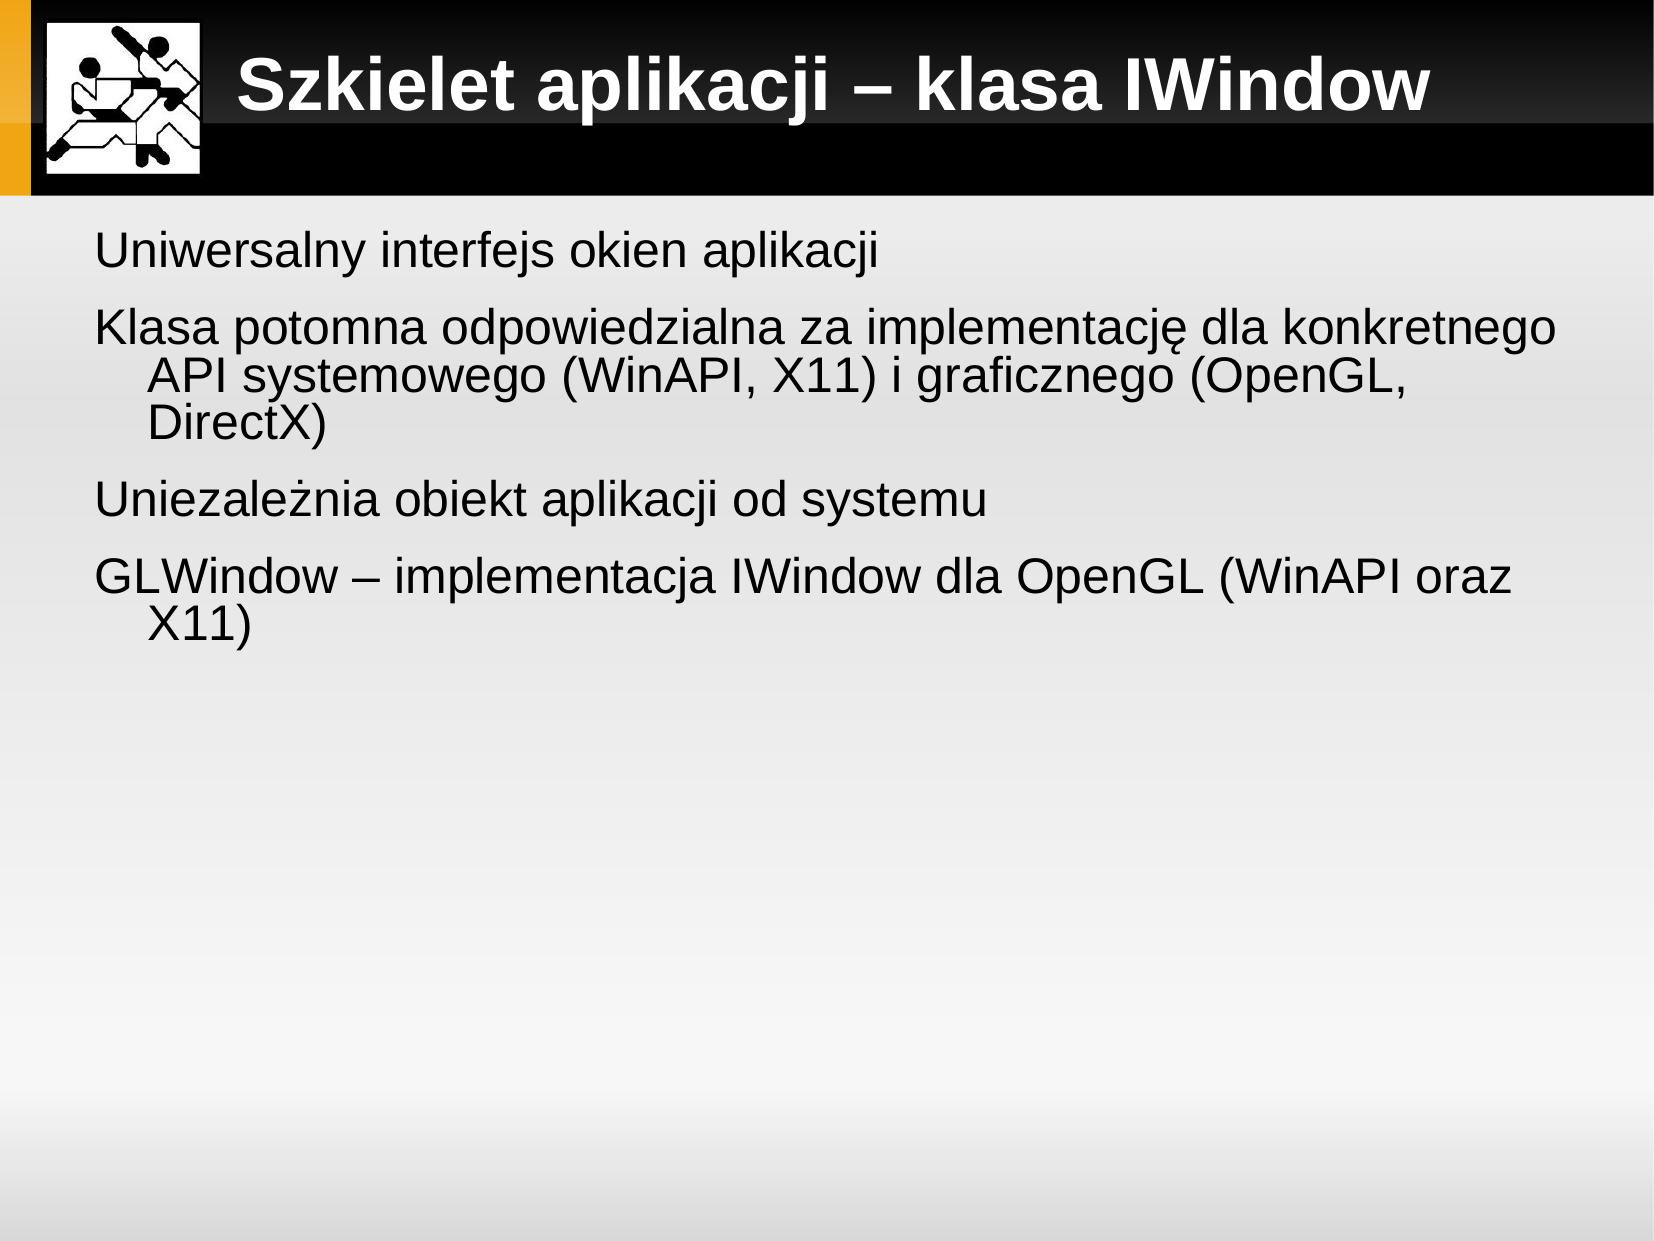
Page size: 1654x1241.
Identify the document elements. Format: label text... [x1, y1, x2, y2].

picture [0, 0, 1654, 1241]
list Uniwersalny interfejs okien aplikacji Klasa potomna odpowiedzialna za implementację dla konkretnego API systemowego (WinAPI, X11) i graficznego (OpenGL, DirectX) Uniezależnia obiekt aplikacji od systemu GLWindow – implementacja IWindow dla OpenGL (WinAPI oraz X11) [77, 229, 1565, 1211]
title Szkielet aplikacji – klasa IWindow [236, 0, 1594, 178]
